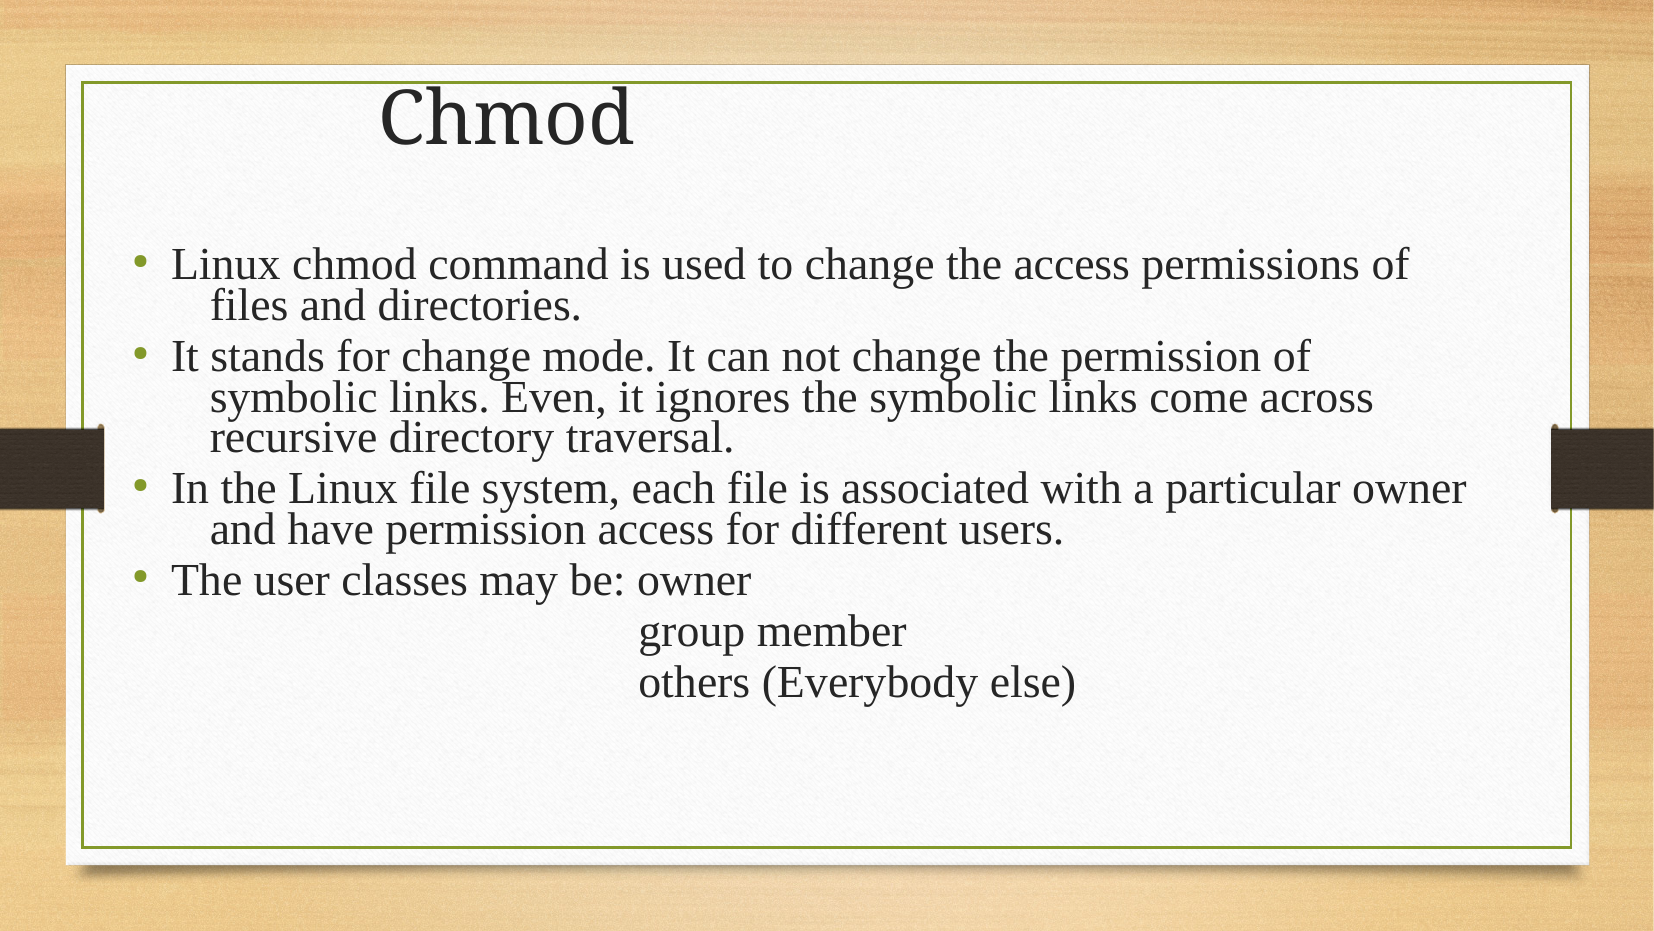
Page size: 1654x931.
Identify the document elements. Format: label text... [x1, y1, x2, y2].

subtitle Linux chmod command is used to change the access permissions of files and directories. It stands for change mode. It can not change the permission of symbolic links. Even, it ignores the symbolic links come across recursive directory traversal. In the Linux file system, each file is associated with a particular owner and have permission access for different users. The user classes may be: owner group member others (Everybody else) [117, 172, 1489, 781]
title Chmod [0, 36, 1489, 193]
